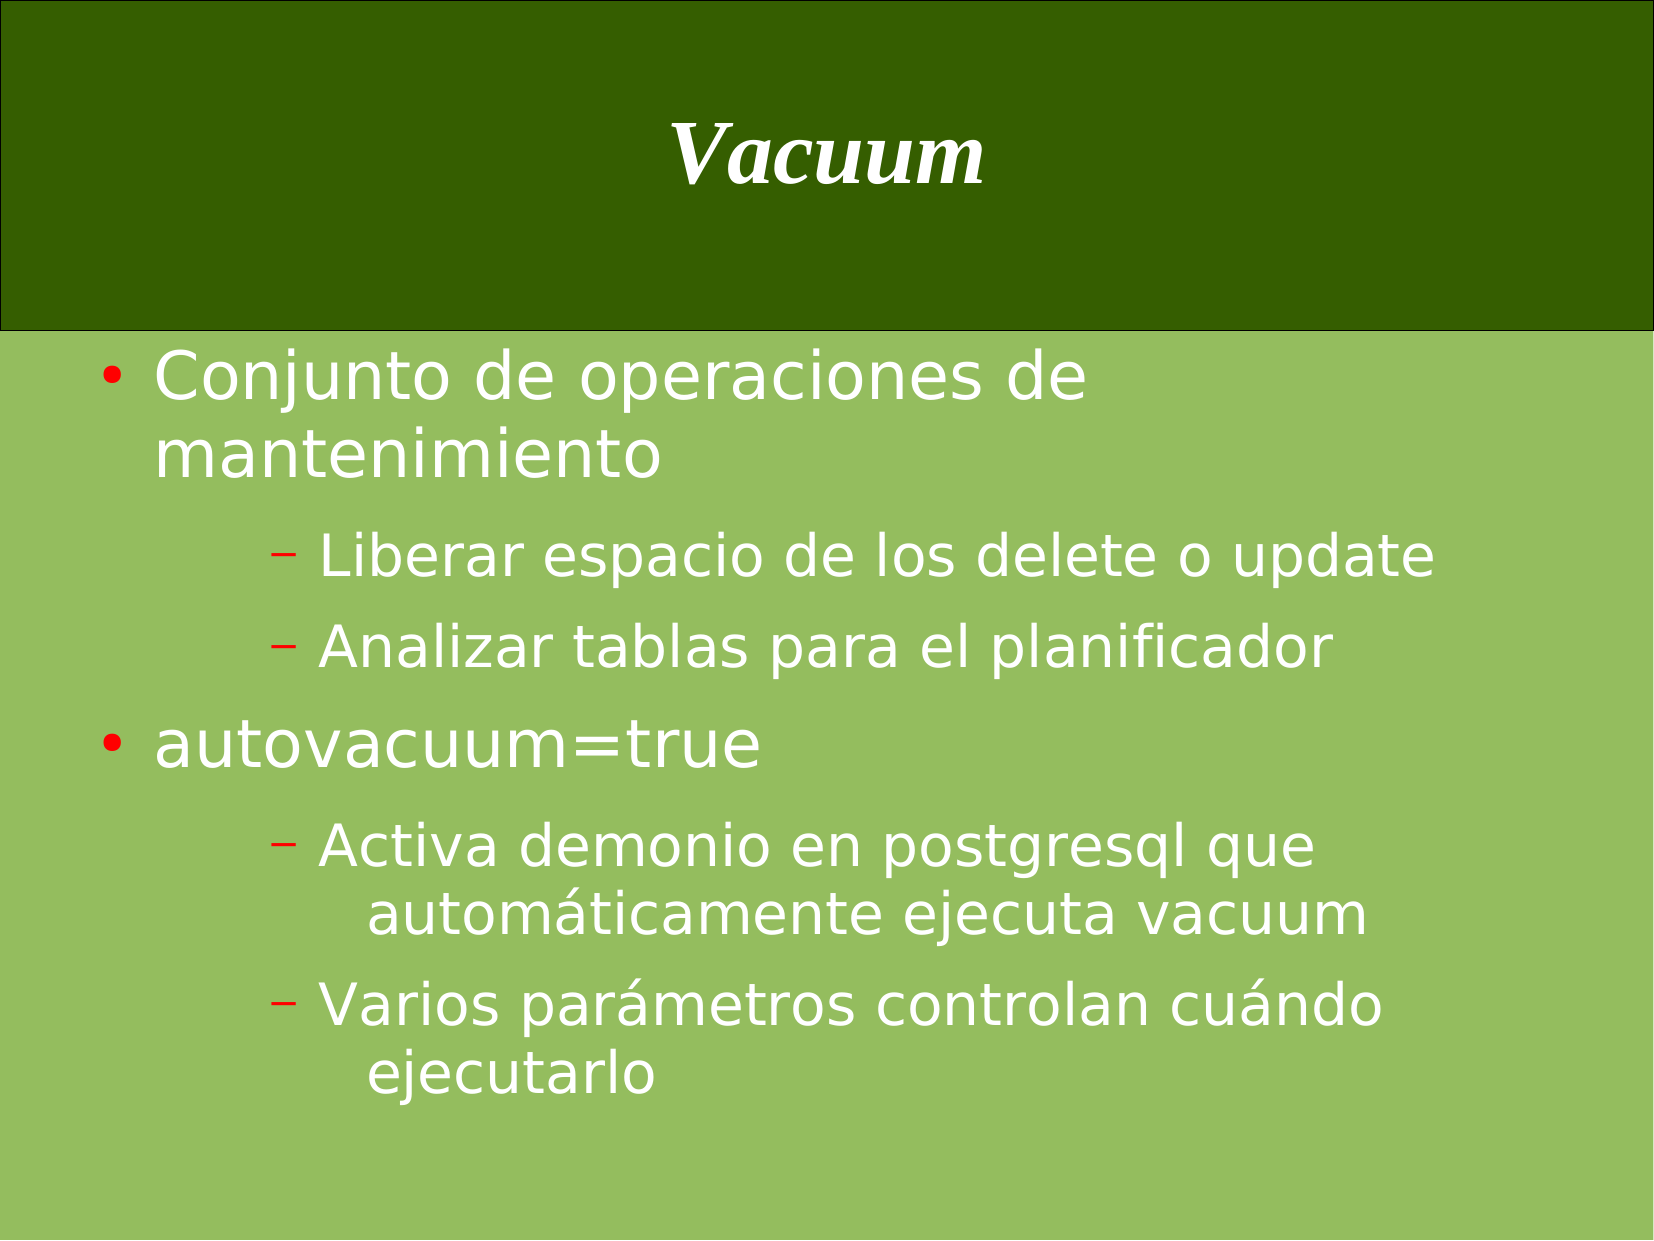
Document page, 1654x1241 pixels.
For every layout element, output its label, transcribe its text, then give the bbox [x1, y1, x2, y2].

title Vacuum [82, 49, 1571, 257]
list Conjunto de operaciones de mantenimiento Liberar espacio de los delete o update Analizar tablas para el planificador autovacuum=true Activa demonio en postgresql que automáticamente ejecuta vacuum Varios parámetros controlan cuándo ejecutarlo [82, 337, 1571, 1108]
